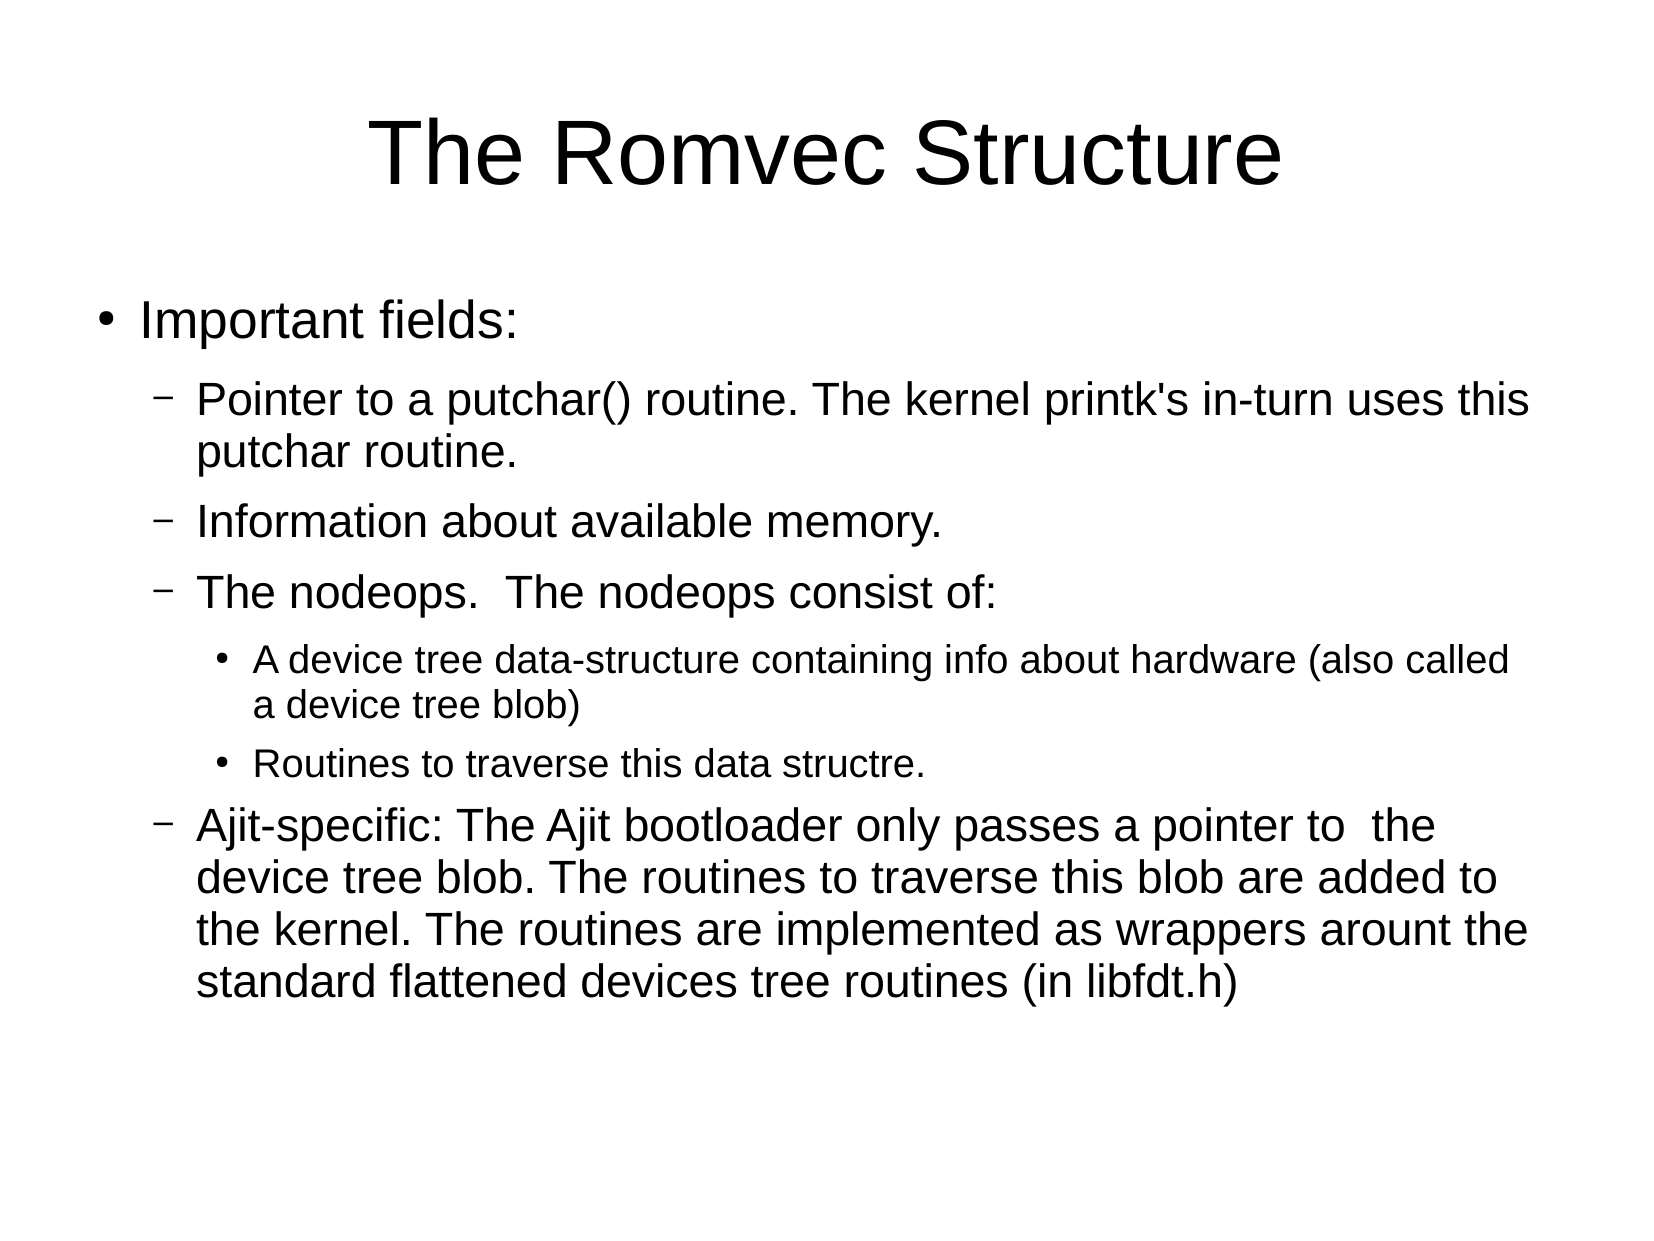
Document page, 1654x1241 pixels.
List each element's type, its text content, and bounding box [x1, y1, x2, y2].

list Important fields: Pointer to a putchar() routine. The kernel printk's in-turn uses this putchar routine. Information about available memory. The nodeops. The nodeops consist of: A device tree data-structure containing info about hardware (also called a device tree blob) Routines to traverse this data structre. Ajit-specific: The Ajit bootloader only passes a pointer to the device tree blob. The routines to traverse this blob are added to the kernel. The routines are implemented as wrappers arount the standard flattened devices tree routines (in libfdt.h) [82, 290, 1538, 1010]
title The Romvec Structure [82, 49, 1571, 257]
